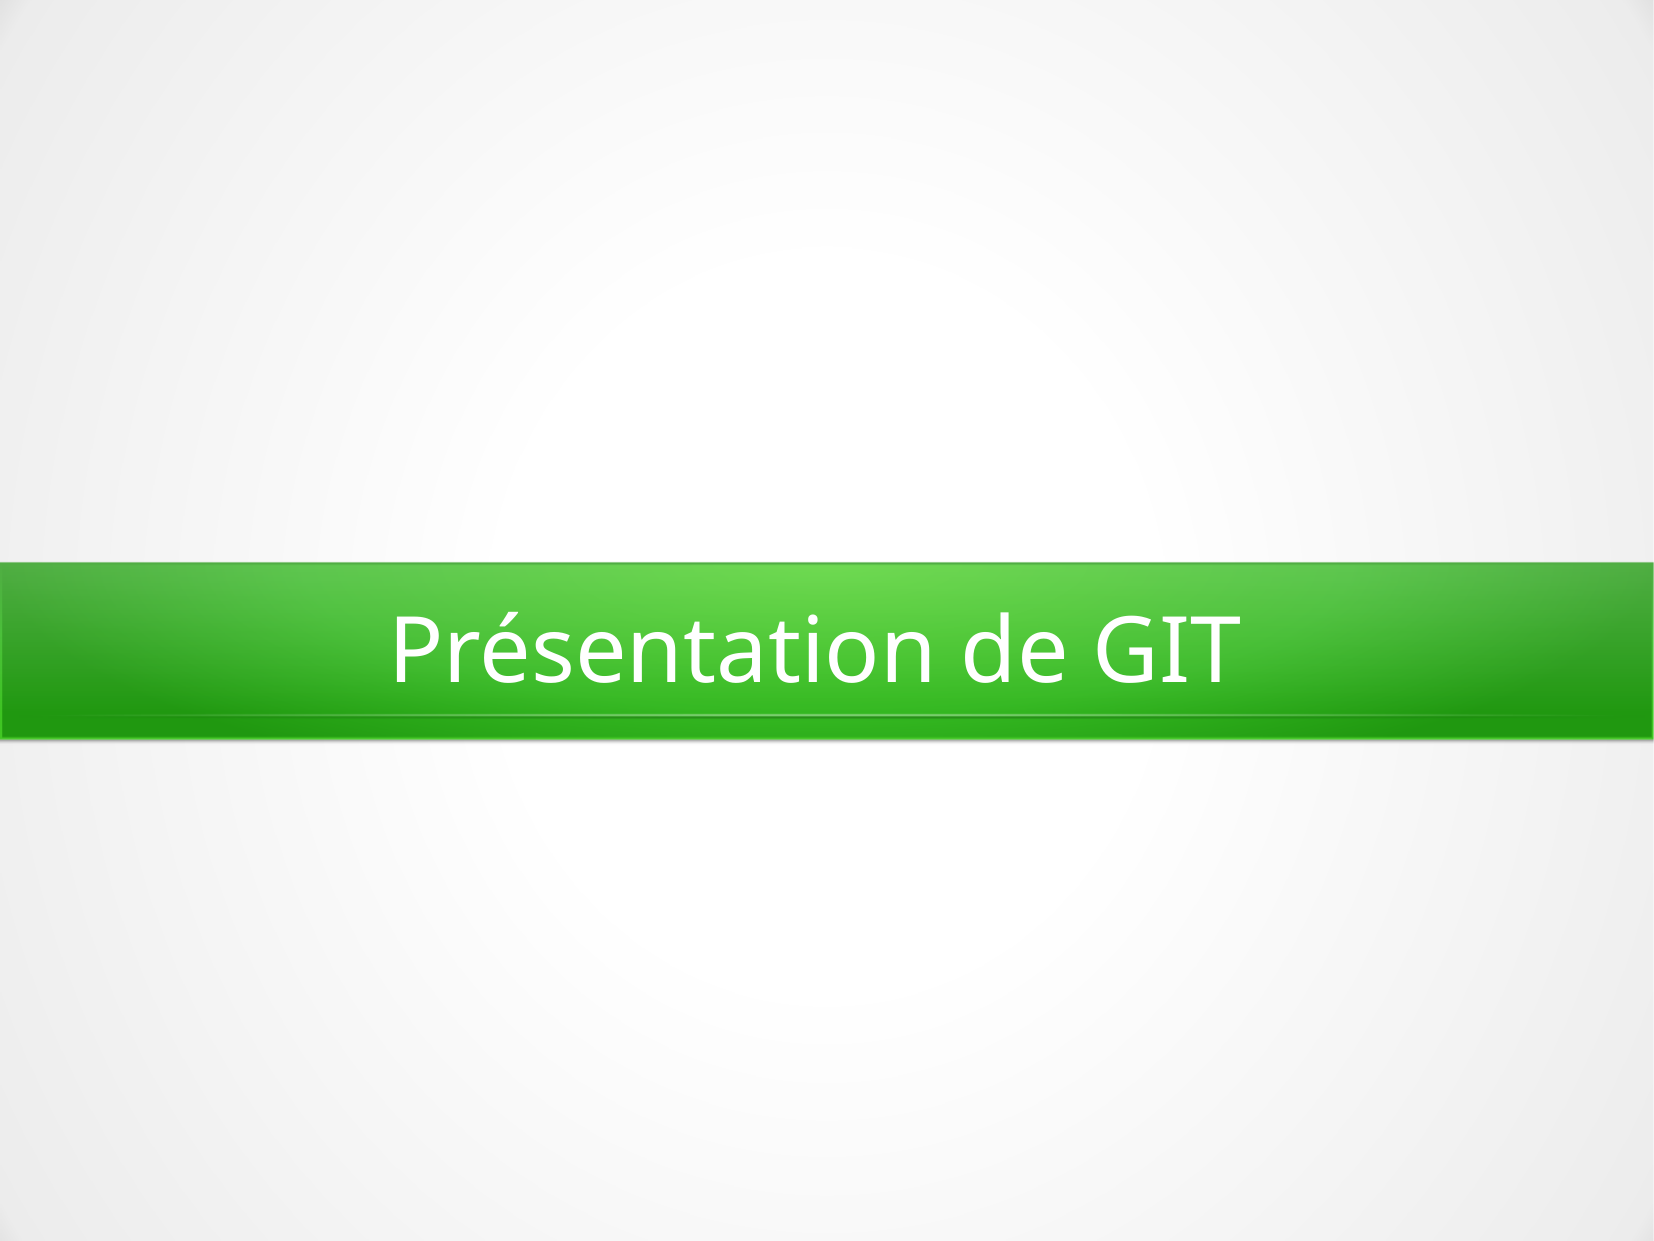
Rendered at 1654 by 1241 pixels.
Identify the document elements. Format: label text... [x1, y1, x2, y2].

picture [0, 0, 1654, 1241]
title Présentation de GIT [82, 578, 1571, 715]
